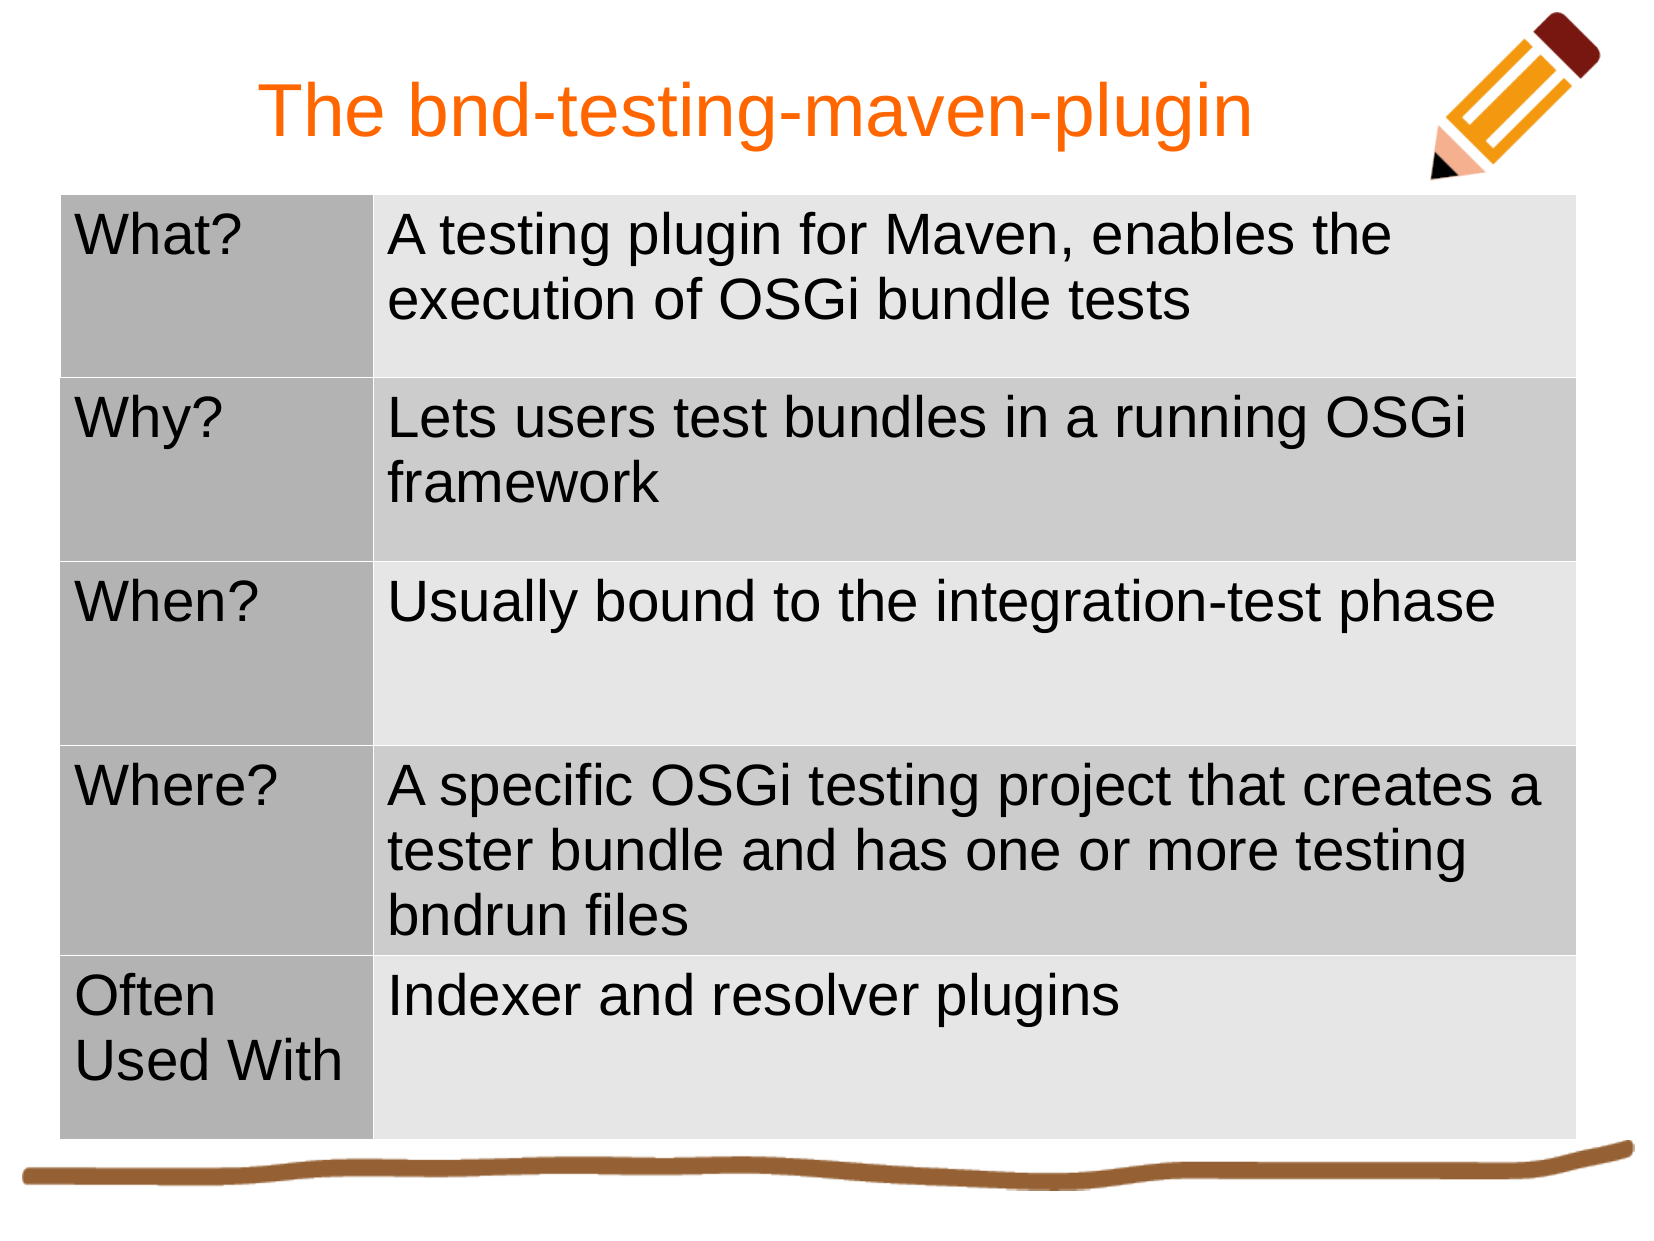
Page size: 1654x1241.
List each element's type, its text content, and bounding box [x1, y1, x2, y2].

title The bnd-testing-maven-plugin [82, 49, 1430, 172]
picture [22, 1140, 1635, 1191]
table_cell Why? [60, 378, 373, 561]
table_cell Usually bound to the integration-test phase [374, 562, 1576, 745]
picture [1430, 12, 1601, 181]
table_cell Indexer and resolver plugins [374, 956, 1576, 1139]
table_cell When? [60, 562, 373, 745]
table_cell Lets users test bundles in a running OSGi framework [374, 378, 1576, 561]
table_cell Where? [60, 746, 373, 955]
table_cell A specific OSGi testing project that creates a tester bundle and has one or more testing bndrun files [374, 746, 1576, 955]
table_header What? [61, 195, 373, 377]
table_cell Often Used With [60, 956, 373, 1139]
table_header A testing plugin for Maven, enables the execution of OSGi bundle tests [374, 195, 1576, 377]
